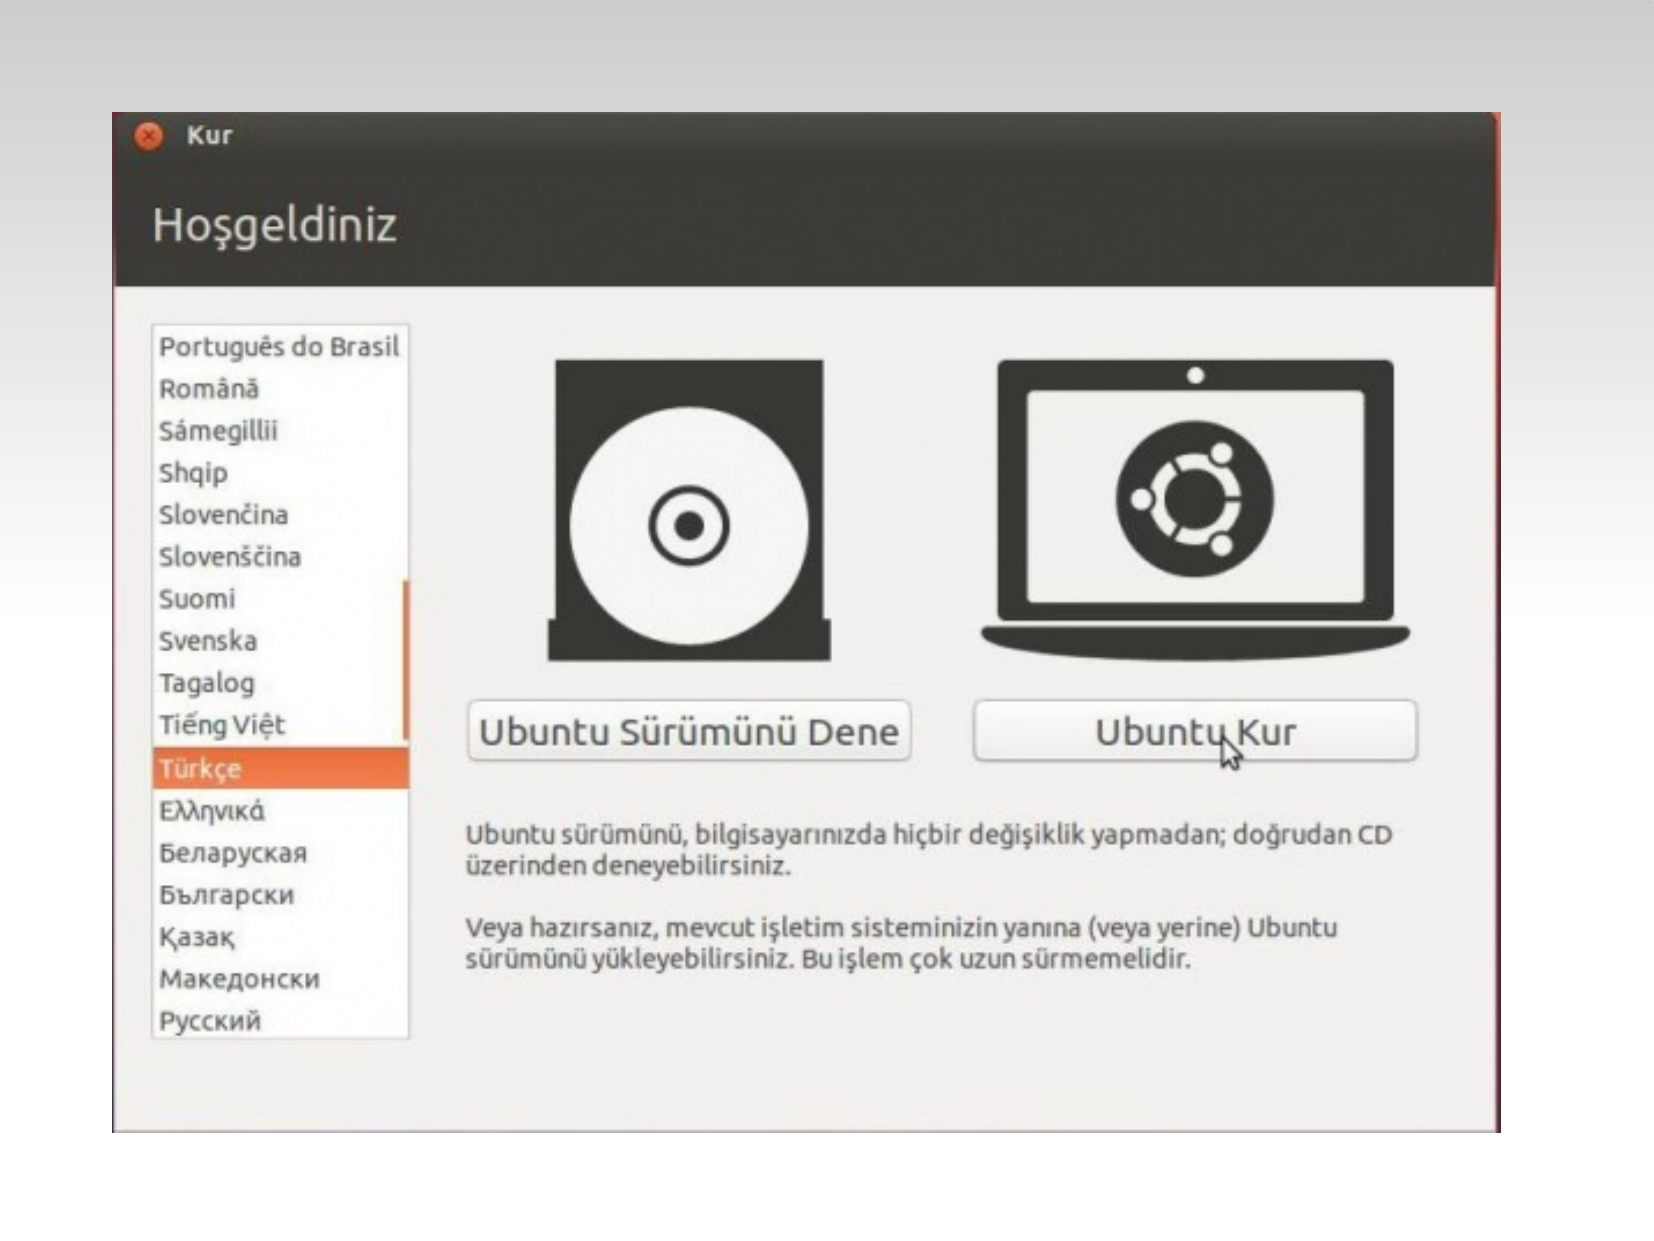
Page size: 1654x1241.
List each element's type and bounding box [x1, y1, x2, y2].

picture [112, 112, 1501, 1133]
